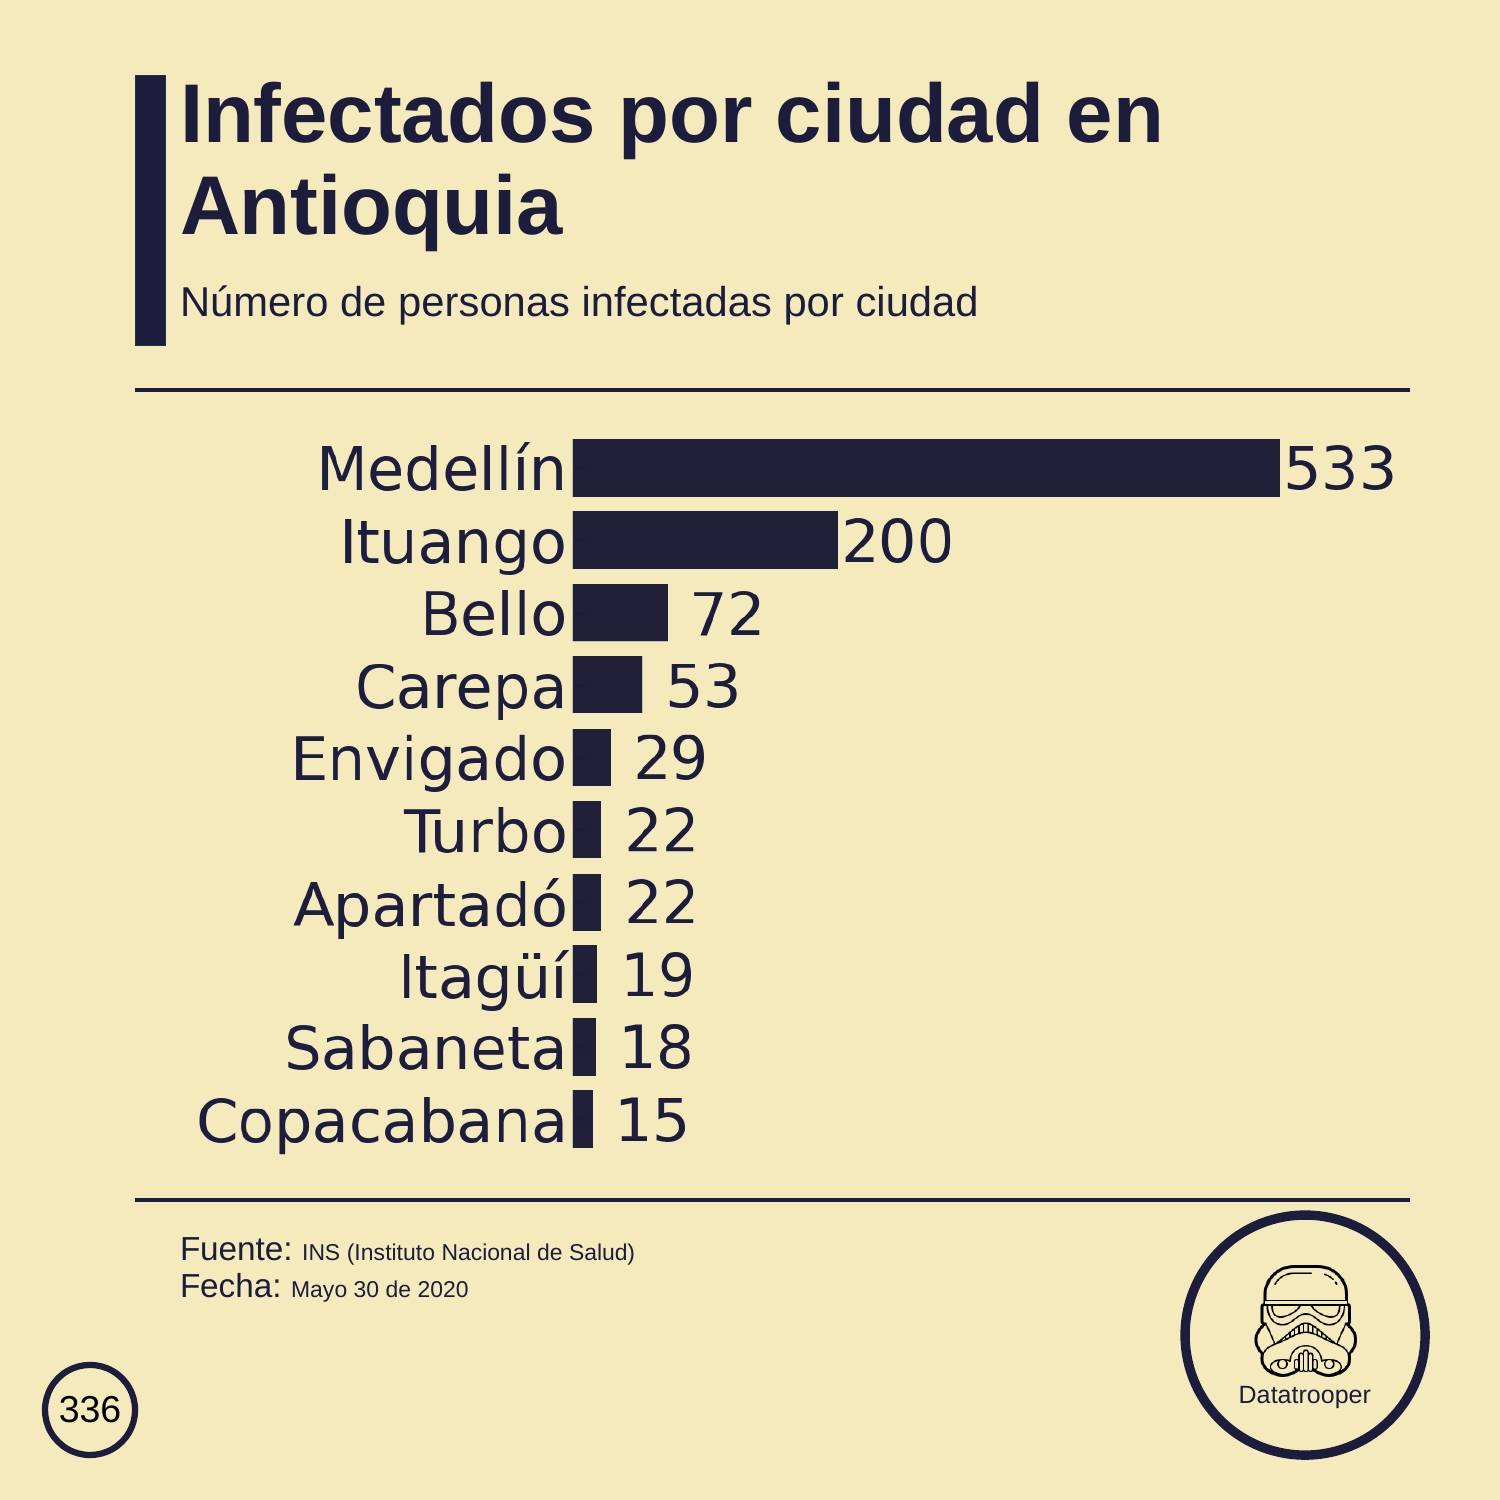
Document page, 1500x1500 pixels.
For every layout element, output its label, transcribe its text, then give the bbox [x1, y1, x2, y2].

text_box [1185, 1215, 1426, 1456]
title Infectados por ciudad en Antioquia [180, 64, 1351, 254]
text_box Datatrooper [1230, 1379, 1381, 1411]
picture [1230, 1245, 1381, 1379]
title Fuente: INS (Instituto Nacional de Salud) Fecha: Mayo 30 de 2020 [180, 1202, 1201, 1342]
text_box [135, 75, 166, 346]
title Número de personas infectadas por ciudad [180, 254, 1351, 350]
title Fuente: INS (Instituto Nacional de Salud) Fecha: Mayo 30 de 2020 [180, 1193, 1201, 1198]
picture [195, 431, 1397, 1156]
text_box 336 [45, 1364, 136, 1456]
